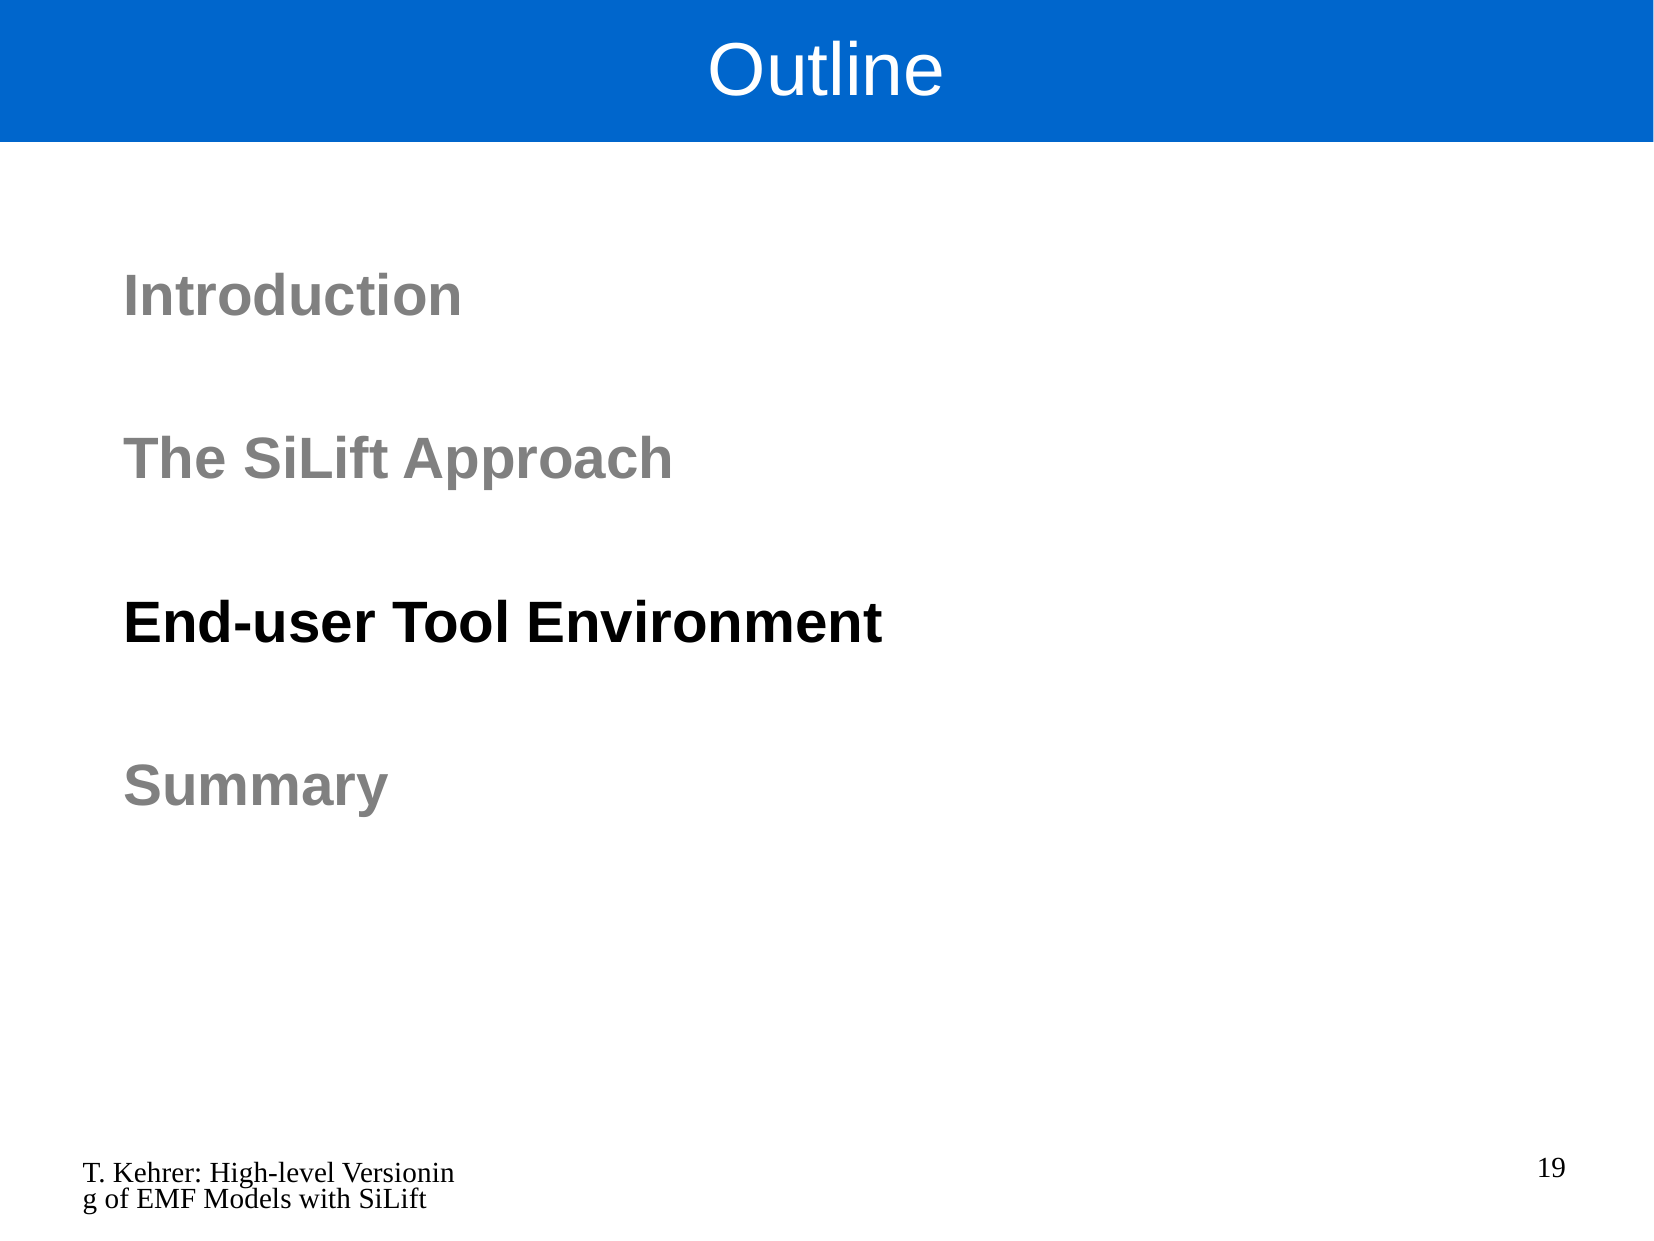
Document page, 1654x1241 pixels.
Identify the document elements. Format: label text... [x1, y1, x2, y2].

text_box Introduction The SiLift Approach End-user Tool Environment Summary [73, 236, 1571, 1093]
title Outline [0, 0, 1654, 142]
